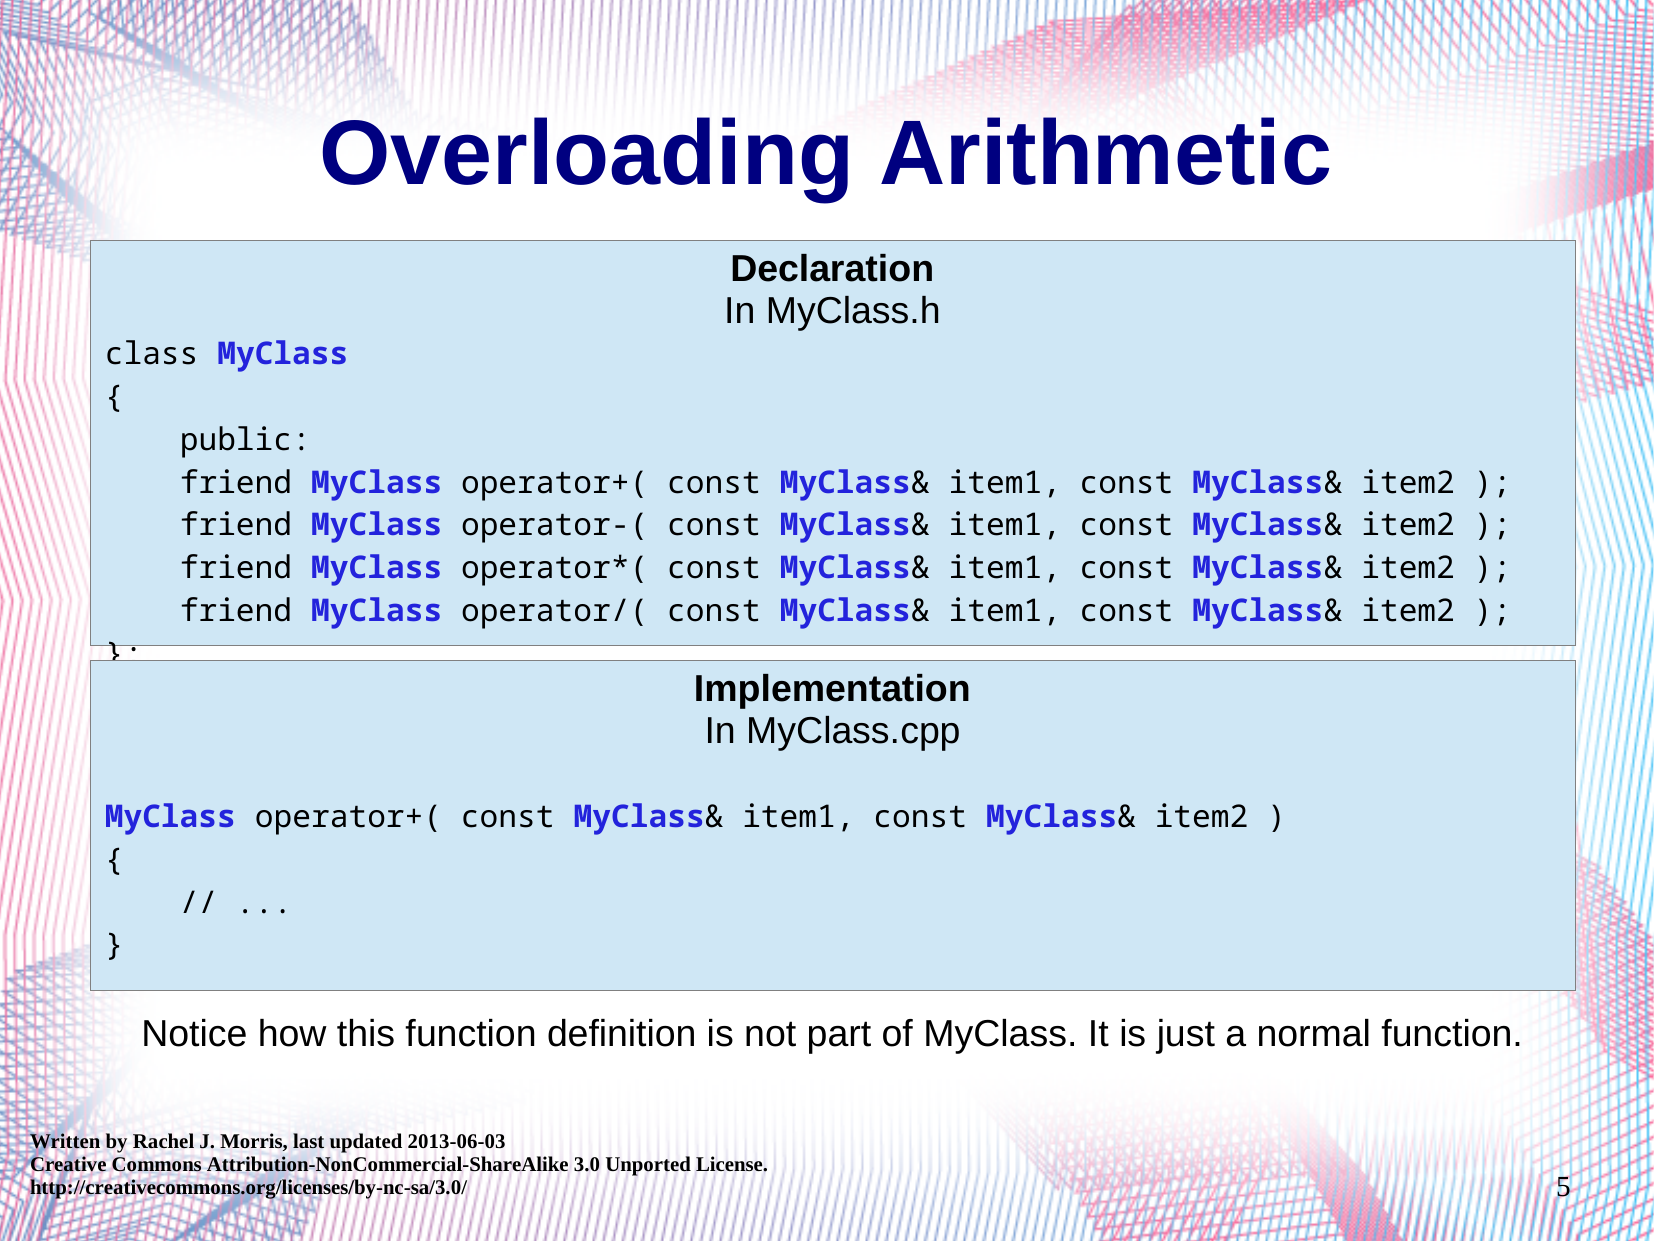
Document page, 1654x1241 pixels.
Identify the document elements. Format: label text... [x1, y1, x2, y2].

text_box Declaration In MyClass.h class MyClass { public: friend MyClass operator+( const MyClass& item1, const MyClass& item2 ); friend MyClass operator-( const MyClass& item1, const MyClass& item2 ); friend MyClass operator*( const MyClass& item1, const MyClass& item2 ); friend MyClass operator/( const MyClass& item1, const MyClass& item2 ); }; [90, 240, 1576, 646]
picture [0, 0, 1654, 1241]
text_box Notice how this function definition is not part of MyClass. It is just a normal function. [90, 1005, 1576, 1062]
text_box Implementation In MyClass.cpp MyClass operator+( const MyClass& item1, const MyClass& item2 ) { // ... } [90, 660, 1576, 991]
title Overloading Arithmetic [82, 49, 1571, 257]
